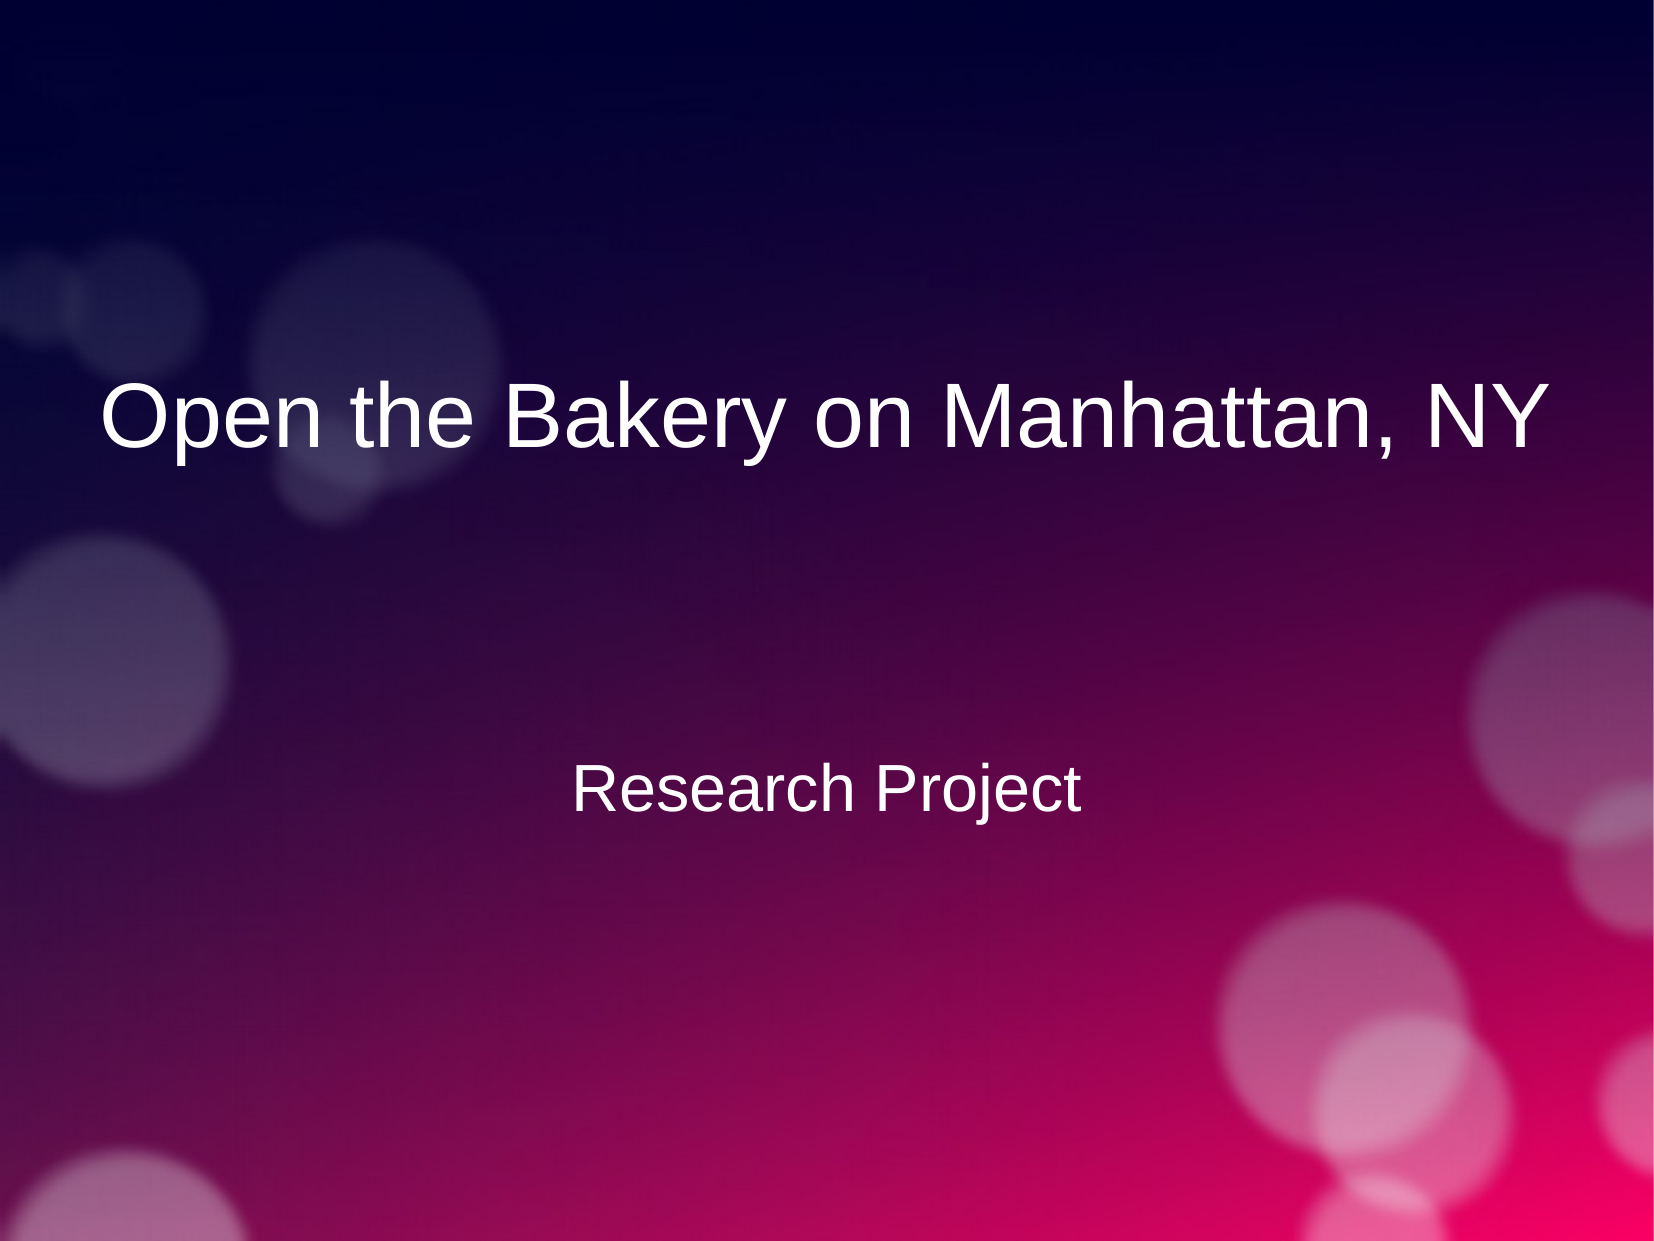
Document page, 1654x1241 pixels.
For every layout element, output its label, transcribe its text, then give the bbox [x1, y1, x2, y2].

title Open the Bakery on Manhattan, NY [82, 312, 1571, 520]
subtitle Research Project [82, 566, 1571, 1010]
picture [0, 0, 1654, 1241]
